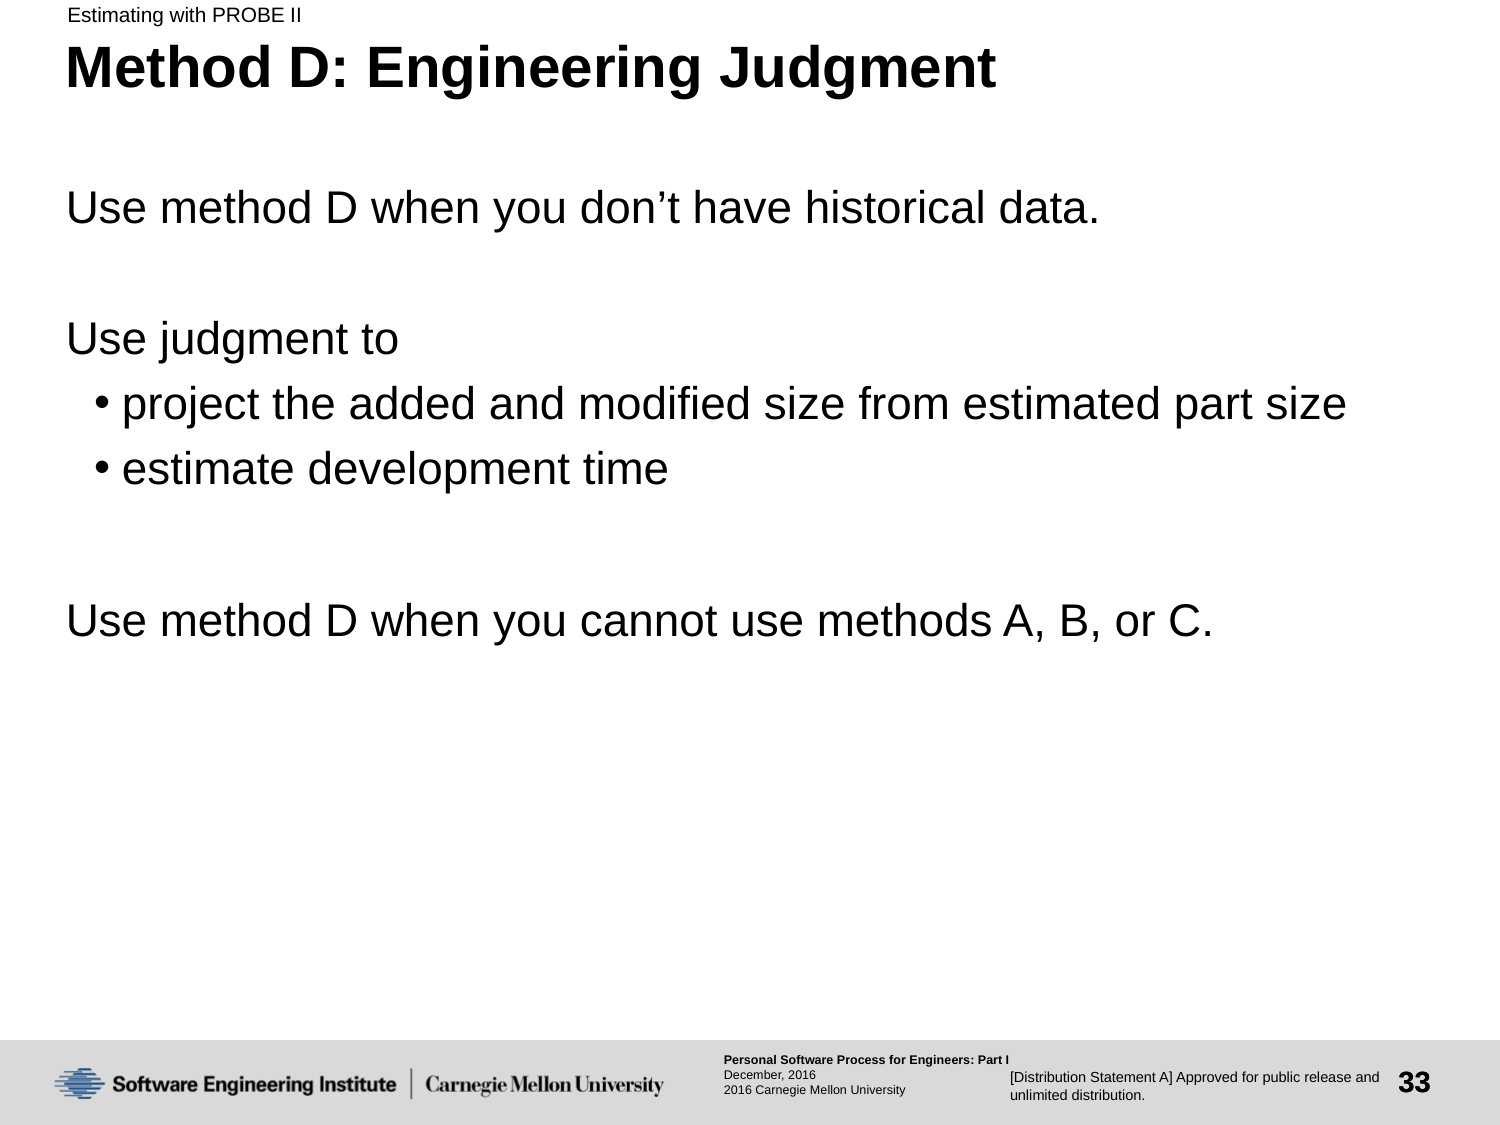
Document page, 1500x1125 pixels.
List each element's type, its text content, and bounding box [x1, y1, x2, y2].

list Use method D when you don’t have historical data. Use judgment to project the added and modified size from estimated part size estimate development time Use method D when you cannot use methods A, B, or C. [65, 177, 1431, 1000]
title Method D: Engineering Judgment [65, 37, 1313, 148]
picture [46, 1061, 673, 1104]
text_box Estimating with PROBE II [67, 1, 752, 27]
